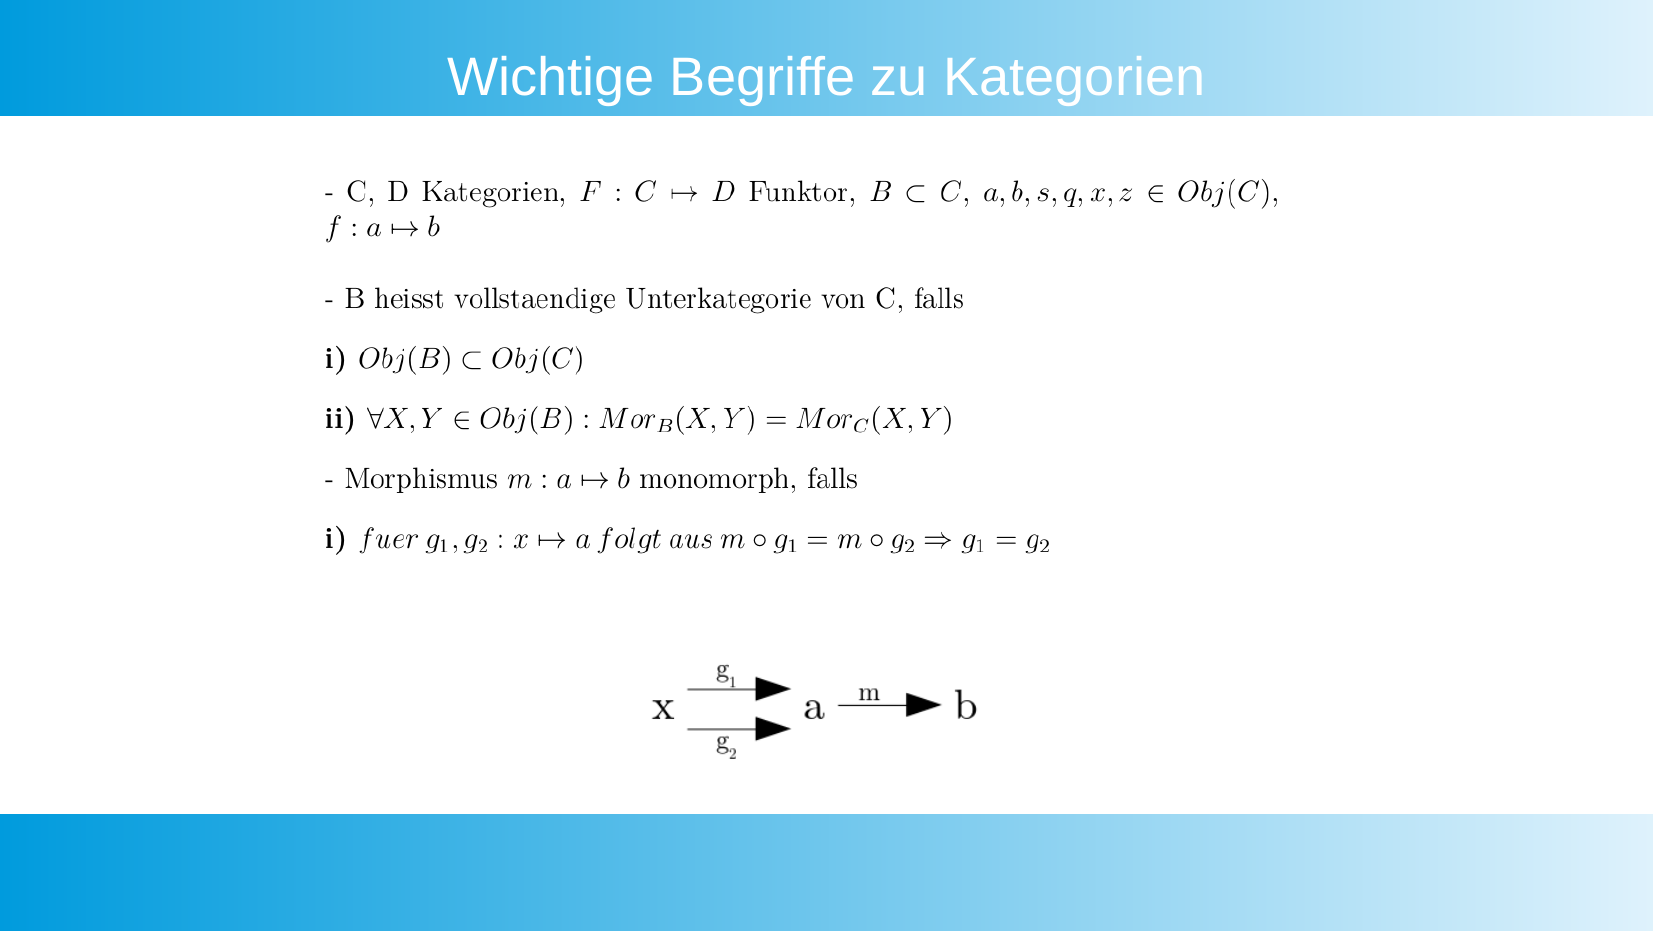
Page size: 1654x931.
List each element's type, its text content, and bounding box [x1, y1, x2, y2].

title Wichtige Begriffe zu Kategorien [82, 37, 1571, 116]
picture [307, 172, 1288, 571]
picture [624, 644, 1004, 780]
